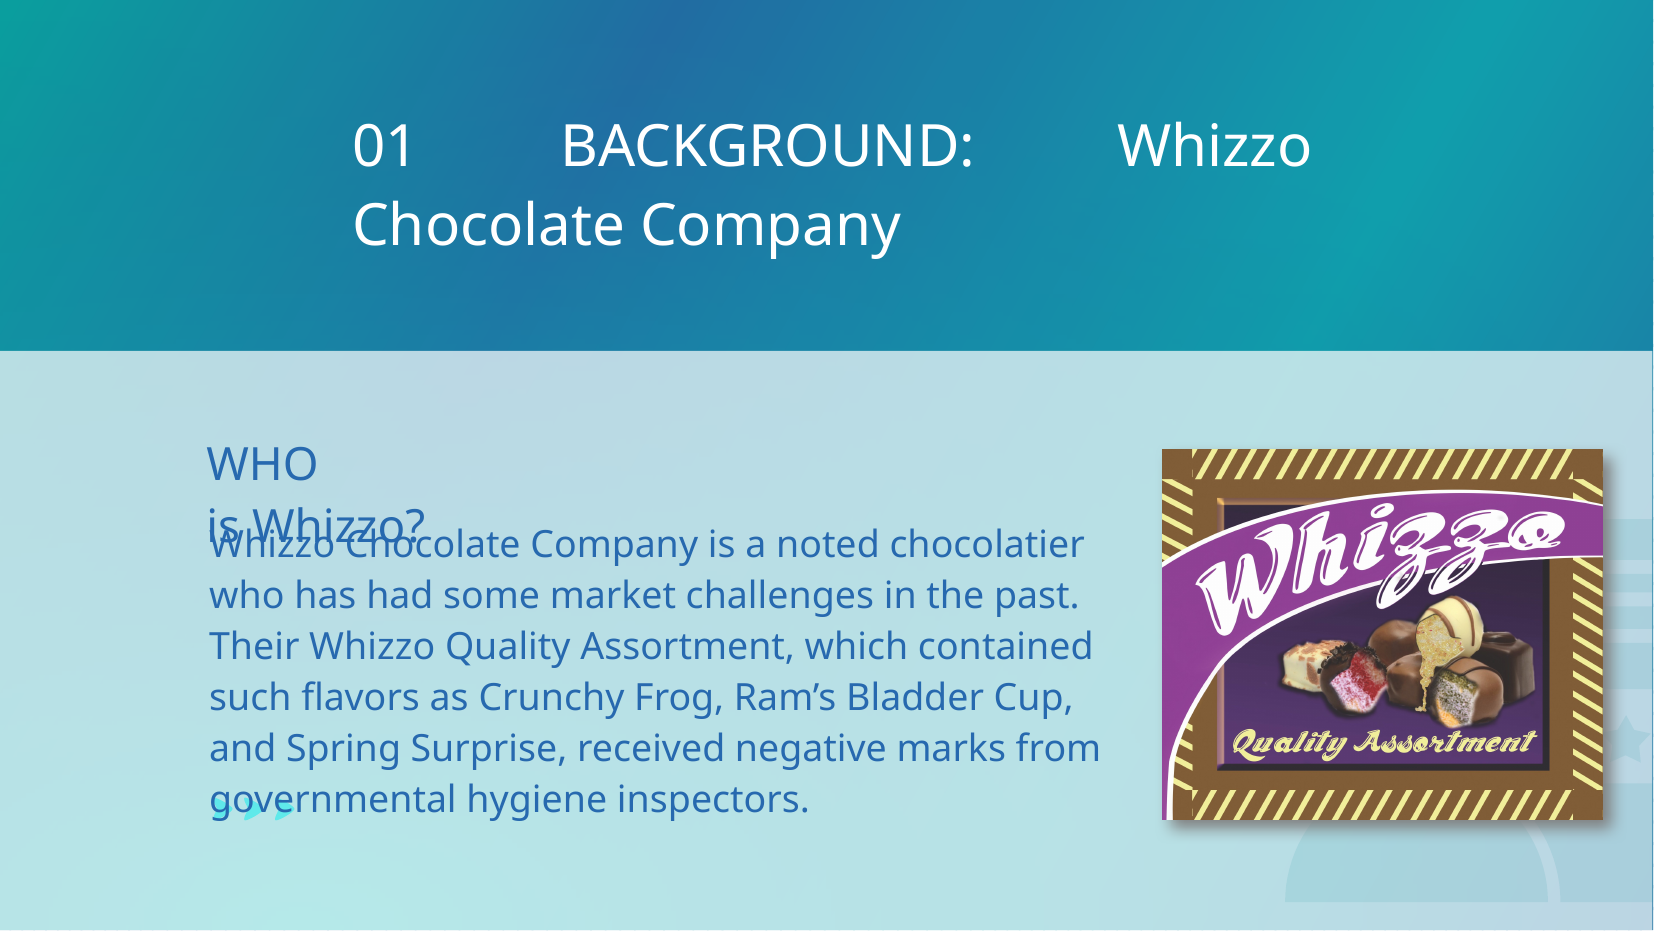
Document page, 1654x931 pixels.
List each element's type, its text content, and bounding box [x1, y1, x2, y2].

picture [1162, 449, 1603, 820]
text_box [0, 350, 1654, 931]
text_box WHO is Whizzo? [191, 423, 537, 564]
title Whizzo Chocolate Company is a noted chocolatier who has had some market challenges in the past. Their Whizzo Quality Assortment, which contained such flavors as Crunchy Frog, Ram’s Bladder Cup, and Spring Surprise, received negative marks from governmental hygiene inspectors. [209, 542, 1126, 798]
text_box 01 BACKGROUND: Whizzo Chocolate Company [337, 96, 1328, 270]
picture [0, 0, 1654, 519]
